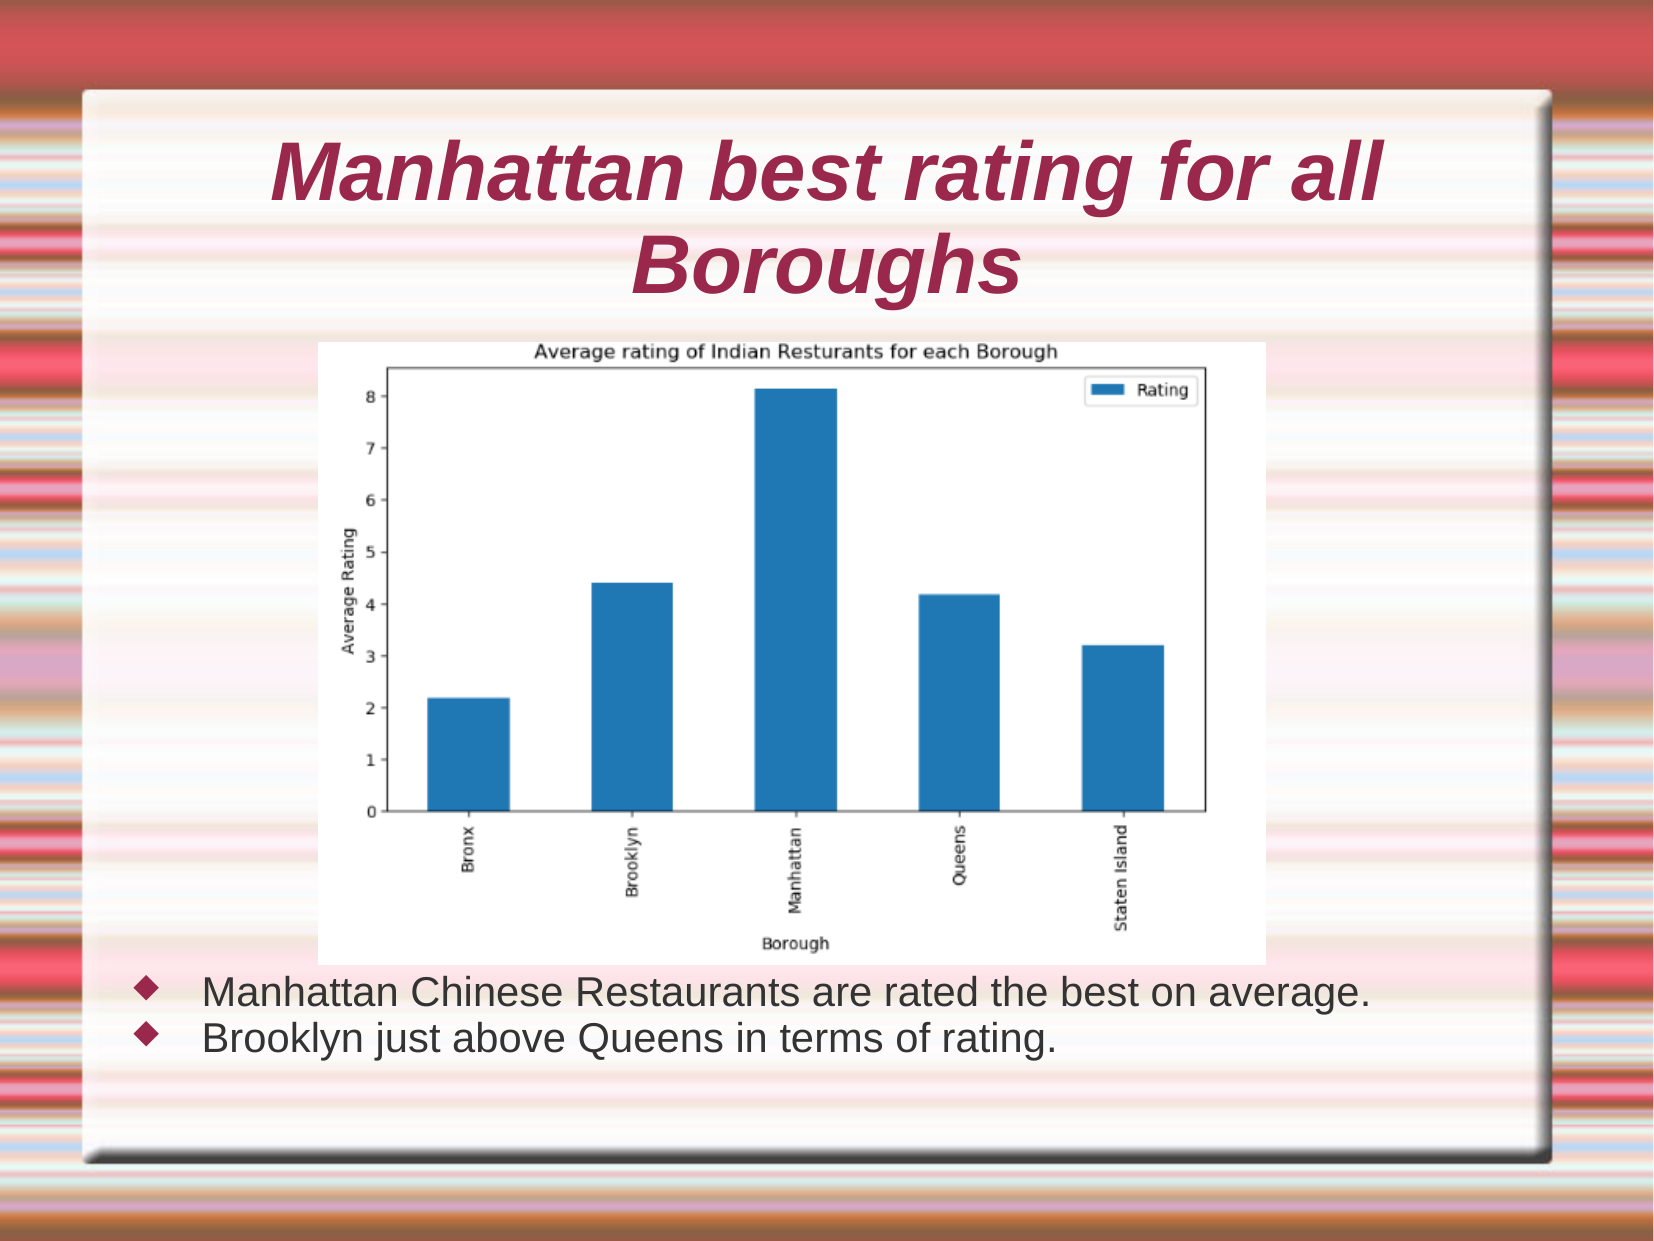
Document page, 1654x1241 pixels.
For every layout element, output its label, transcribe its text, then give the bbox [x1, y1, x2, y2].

title Manhattan best rating for all Boroughs [121, 114, 1534, 322]
list Manhattan Chinese Restaurants are rated the best on average. Brooklyn just above Queens in terms of rating. [119, 968, 1501, 1241]
picture [0, 0, 1654, 1241]
